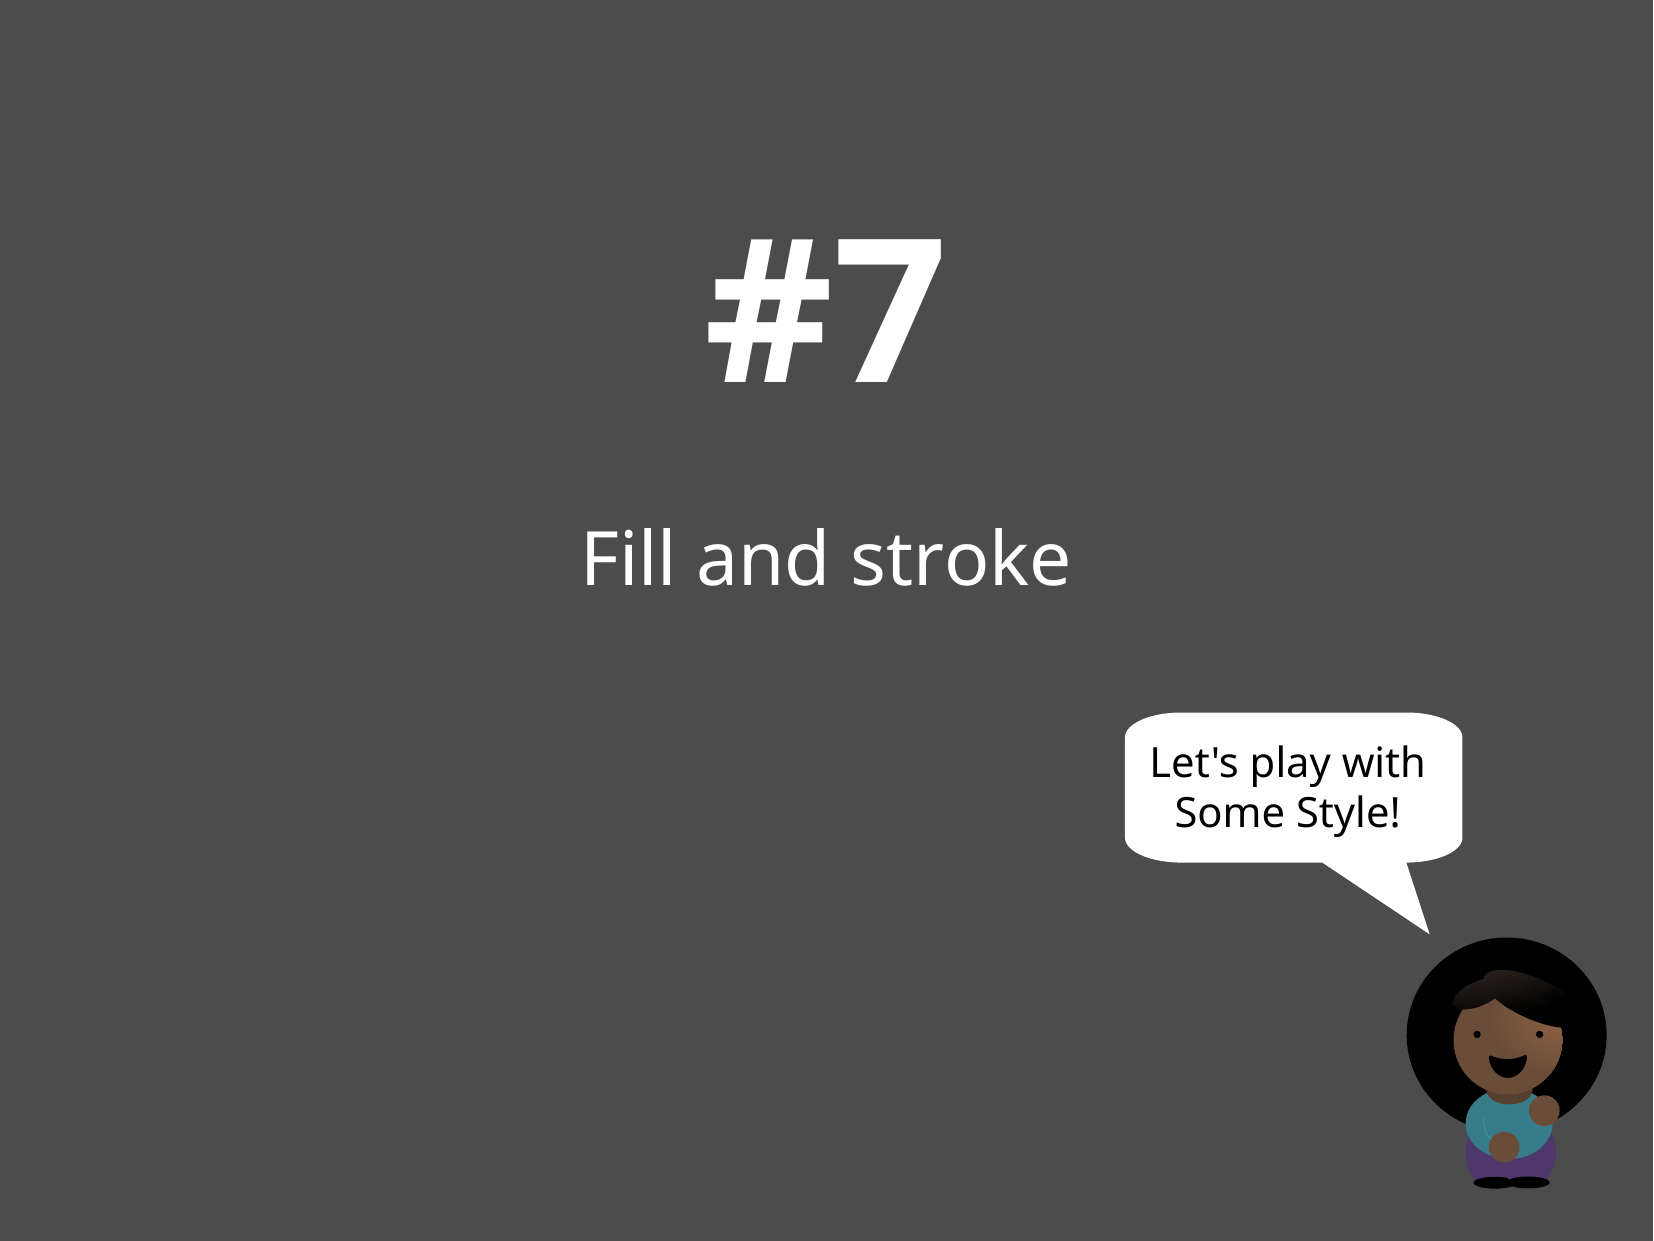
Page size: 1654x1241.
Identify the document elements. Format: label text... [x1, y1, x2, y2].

text_box [1127, 712, 1460, 730]
picture [1406, 937, 1607, 1203]
text_box Let's play with Some Style! [1079, 730, 1496, 949]
title #7 Fill and stroke [120, 129, 1533, 701]
